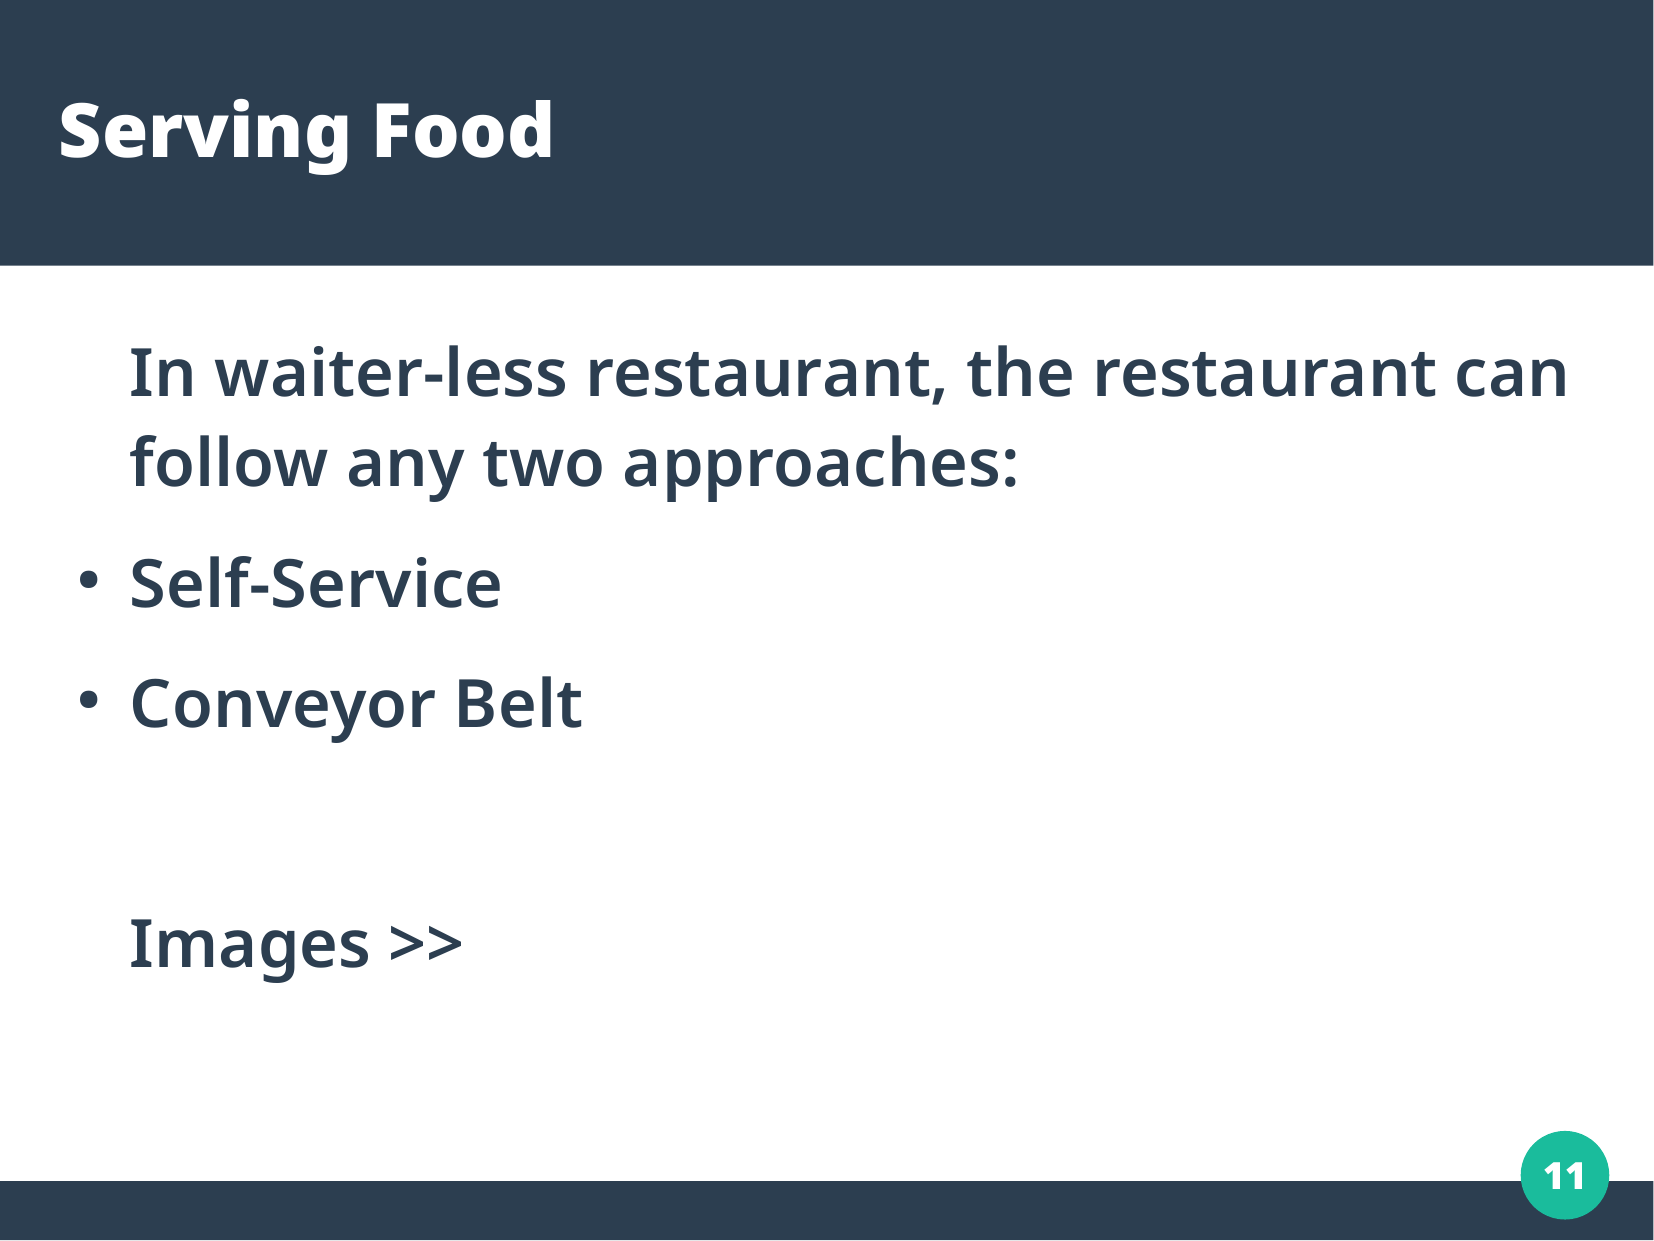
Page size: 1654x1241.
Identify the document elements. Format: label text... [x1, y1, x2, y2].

list In waiter-less restaurant, the restaurant can follow any two approaches: Self-Service Conveyor Belt Images >> [59, 324, 1595, 1152]
title Serving Food [59, 49, 1595, 207]
